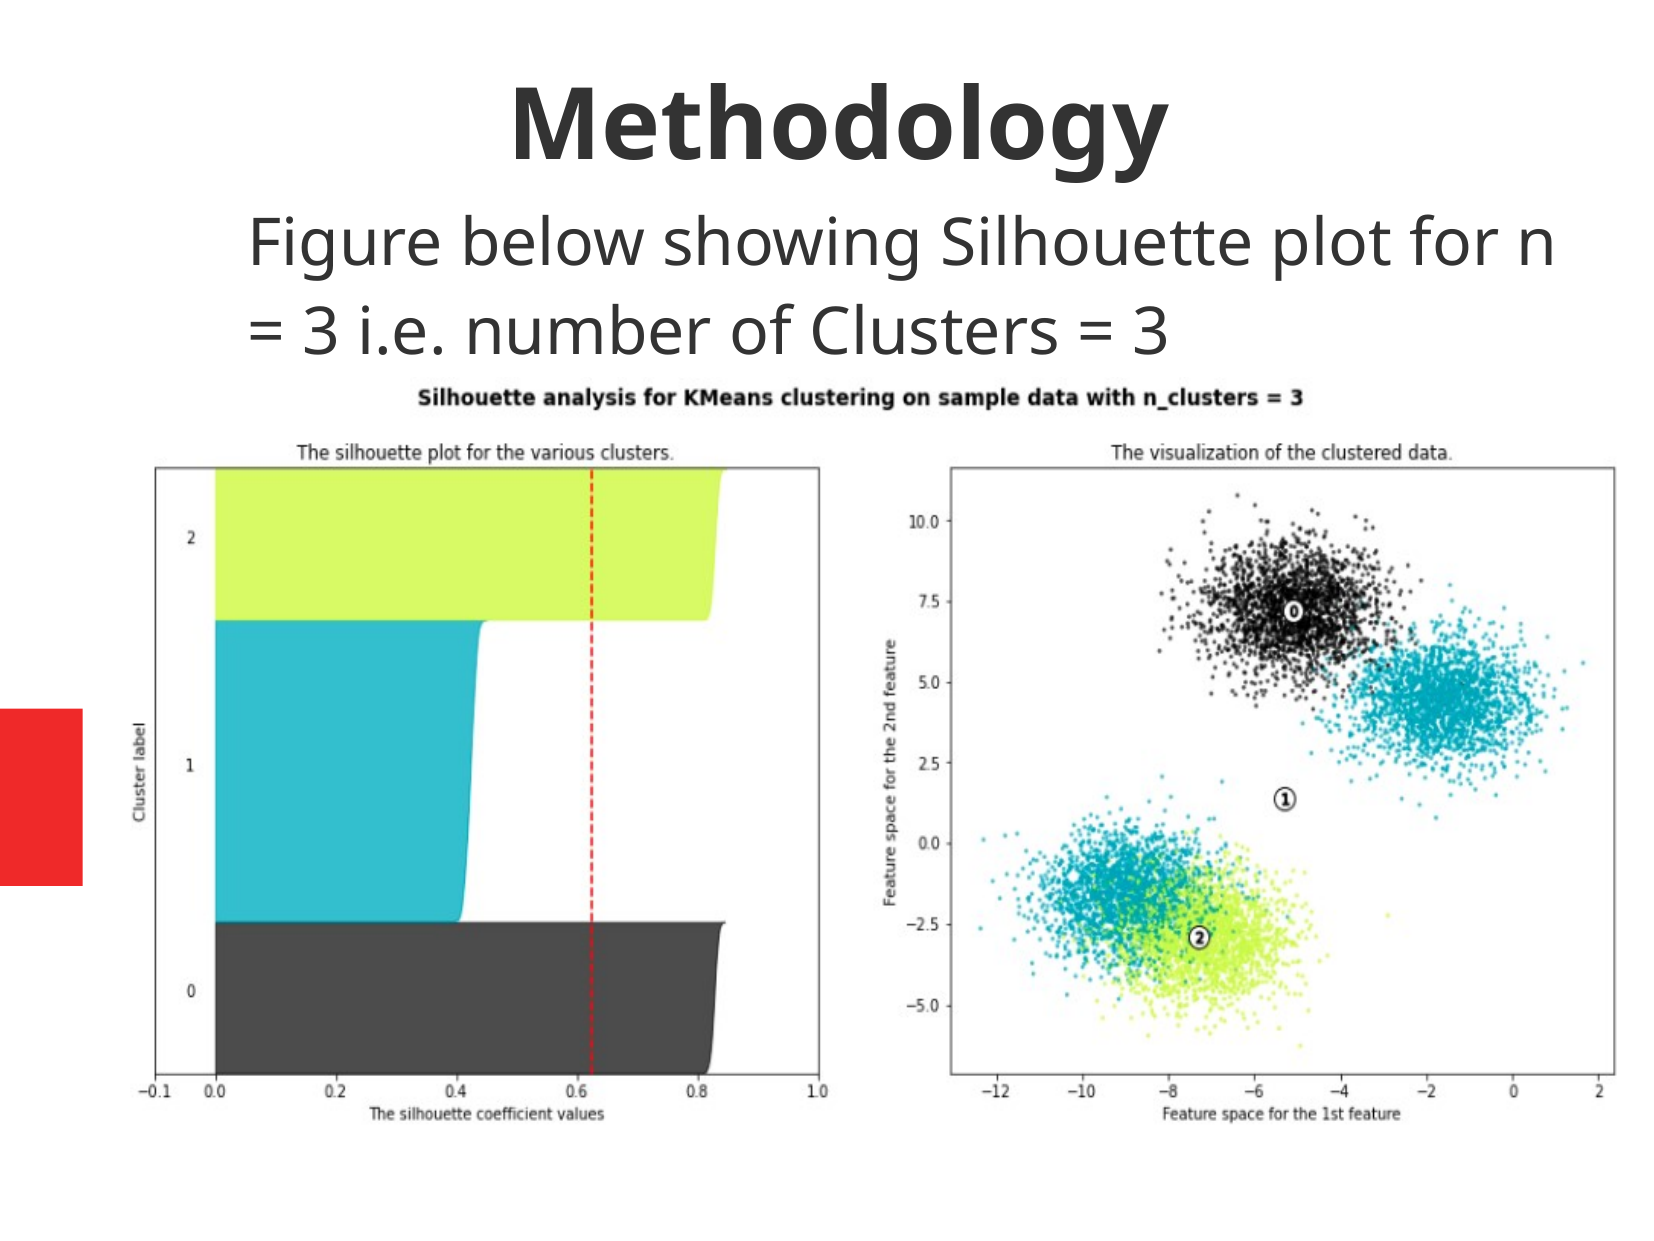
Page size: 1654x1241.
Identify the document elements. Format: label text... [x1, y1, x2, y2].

picture [94, 377, 1641, 1146]
list Figure below showing Silhouette plot for n = 3 i.e. number of Clusters = 3 [200, 194, 1607, 377]
title Methodology [188, 40, 1489, 201]
